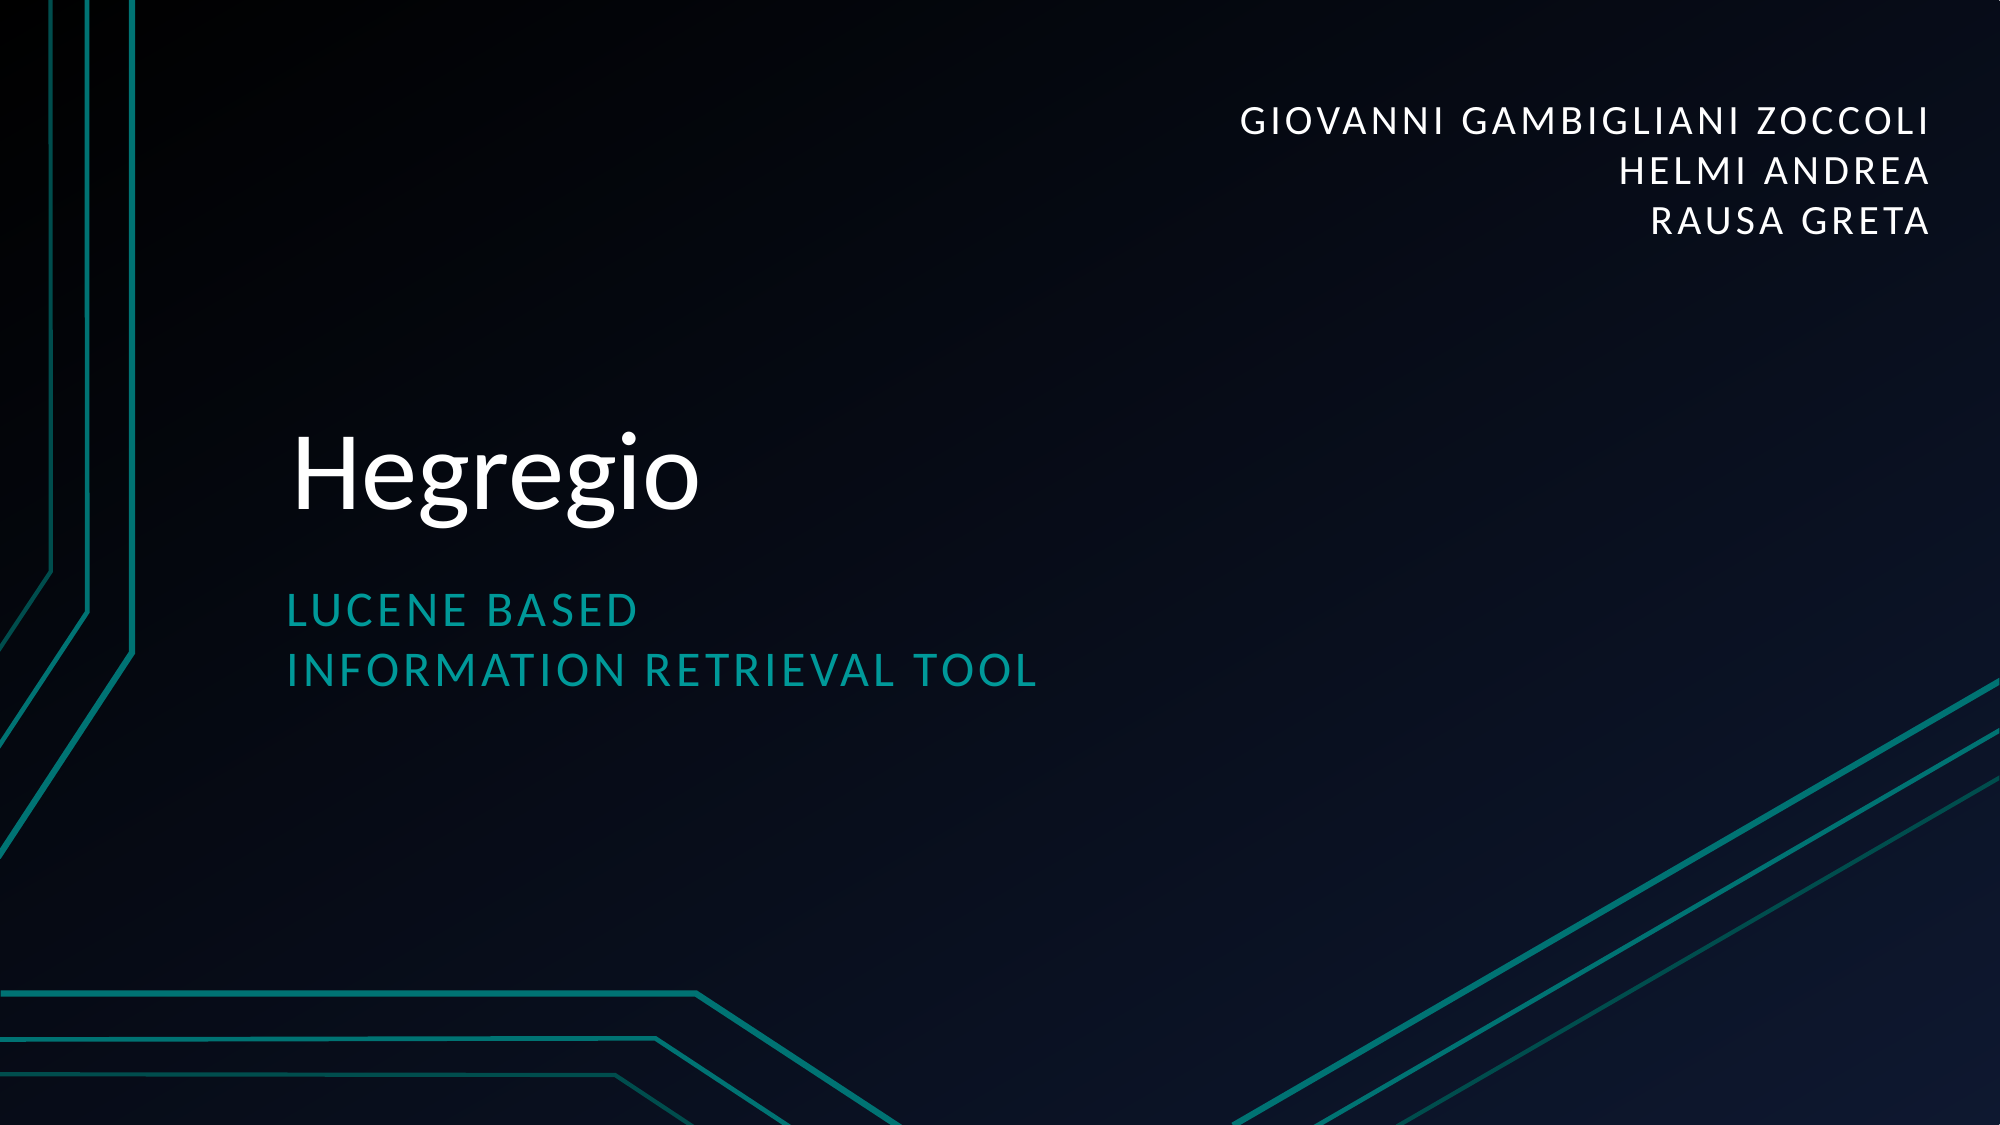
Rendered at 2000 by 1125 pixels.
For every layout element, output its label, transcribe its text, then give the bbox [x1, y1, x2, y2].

subtitle lucene BASED INFORMATION RETRIEVAL TOOL [266, 566, 1700, 855]
text_box Giovanni Gambigliani ZOCCOLI Helmi ANDREA Rausa Greta [515, 82, 1949, 371]
title Hegregio [271, 401, 832, 543]
